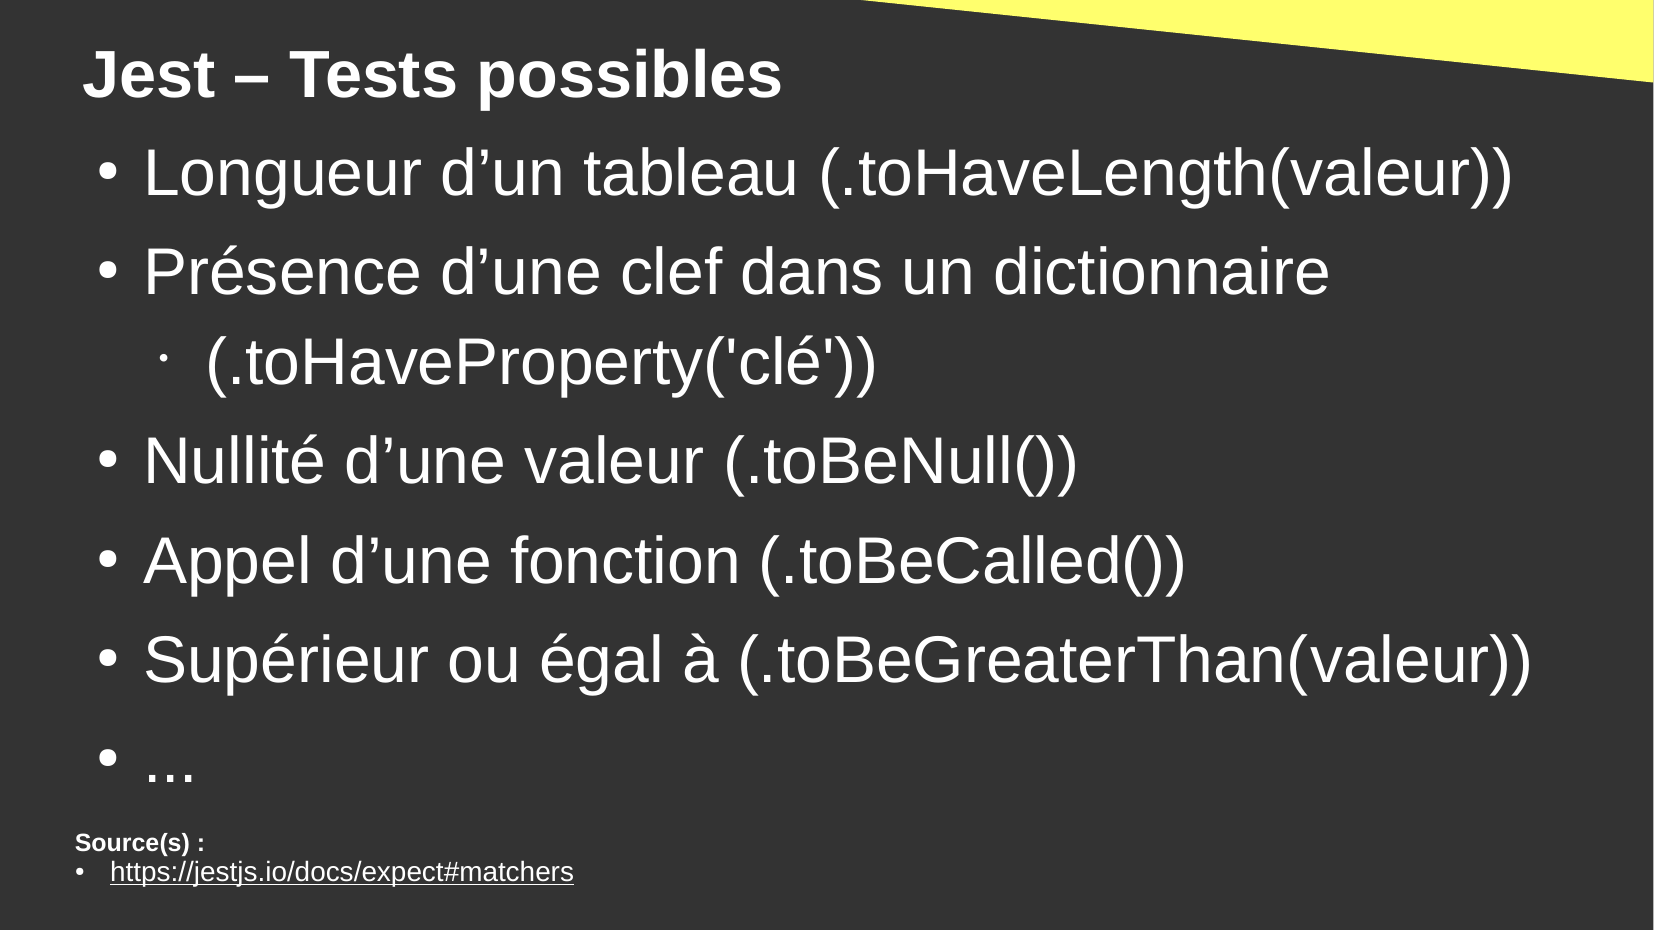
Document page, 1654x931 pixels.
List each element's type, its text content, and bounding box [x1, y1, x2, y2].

list Longueur d’un tableau (.toHaveLength(valeur)) Présence d’une clef dans un dictionnaire (.toHaveProperty('clé')) Nullité d’une valeur (.toBeNull()) Appel d’une fonction (.toBeCalled()) Supérieur ou égal à (.toBeGreaterThan(valeur)) ... [80, 135, 1619, 804]
text_box Source(s) : https://jestjs.io/docs/expect#matchers [60, 821, 1546, 906]
text_box [861, 0, 1654, 83]
title Jest – Tests possibles [82, 37, 799, 114]
